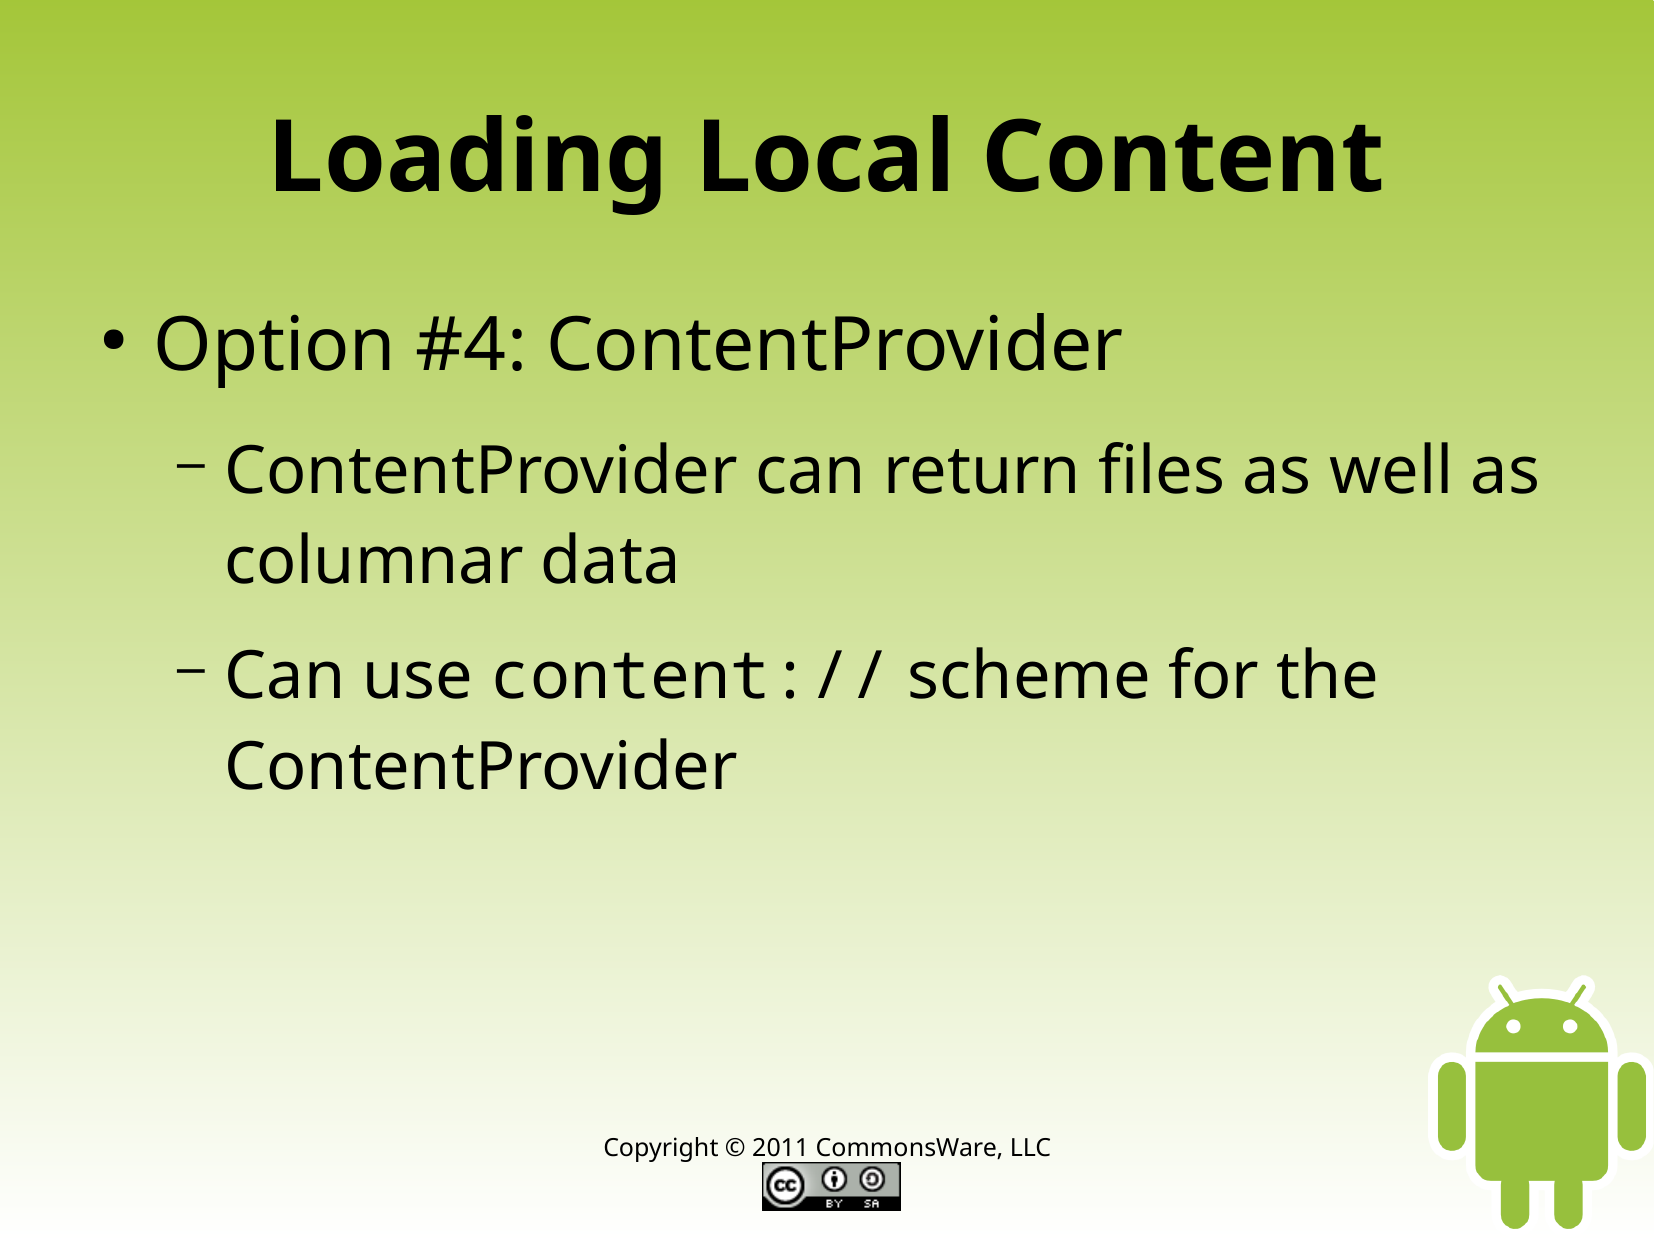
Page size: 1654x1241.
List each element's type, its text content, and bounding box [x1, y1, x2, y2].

picture [762, 1162, 901, 1211]
title Loading Local Content [82, 49, 1571, 257]
list Option #4: ContentProvider ContentProvider can return files as well as columnar data Can use content:// scheme for the ContentProvider [82, 290, 1571, 1109]
picture [1428, 975, 1654, 1238]
